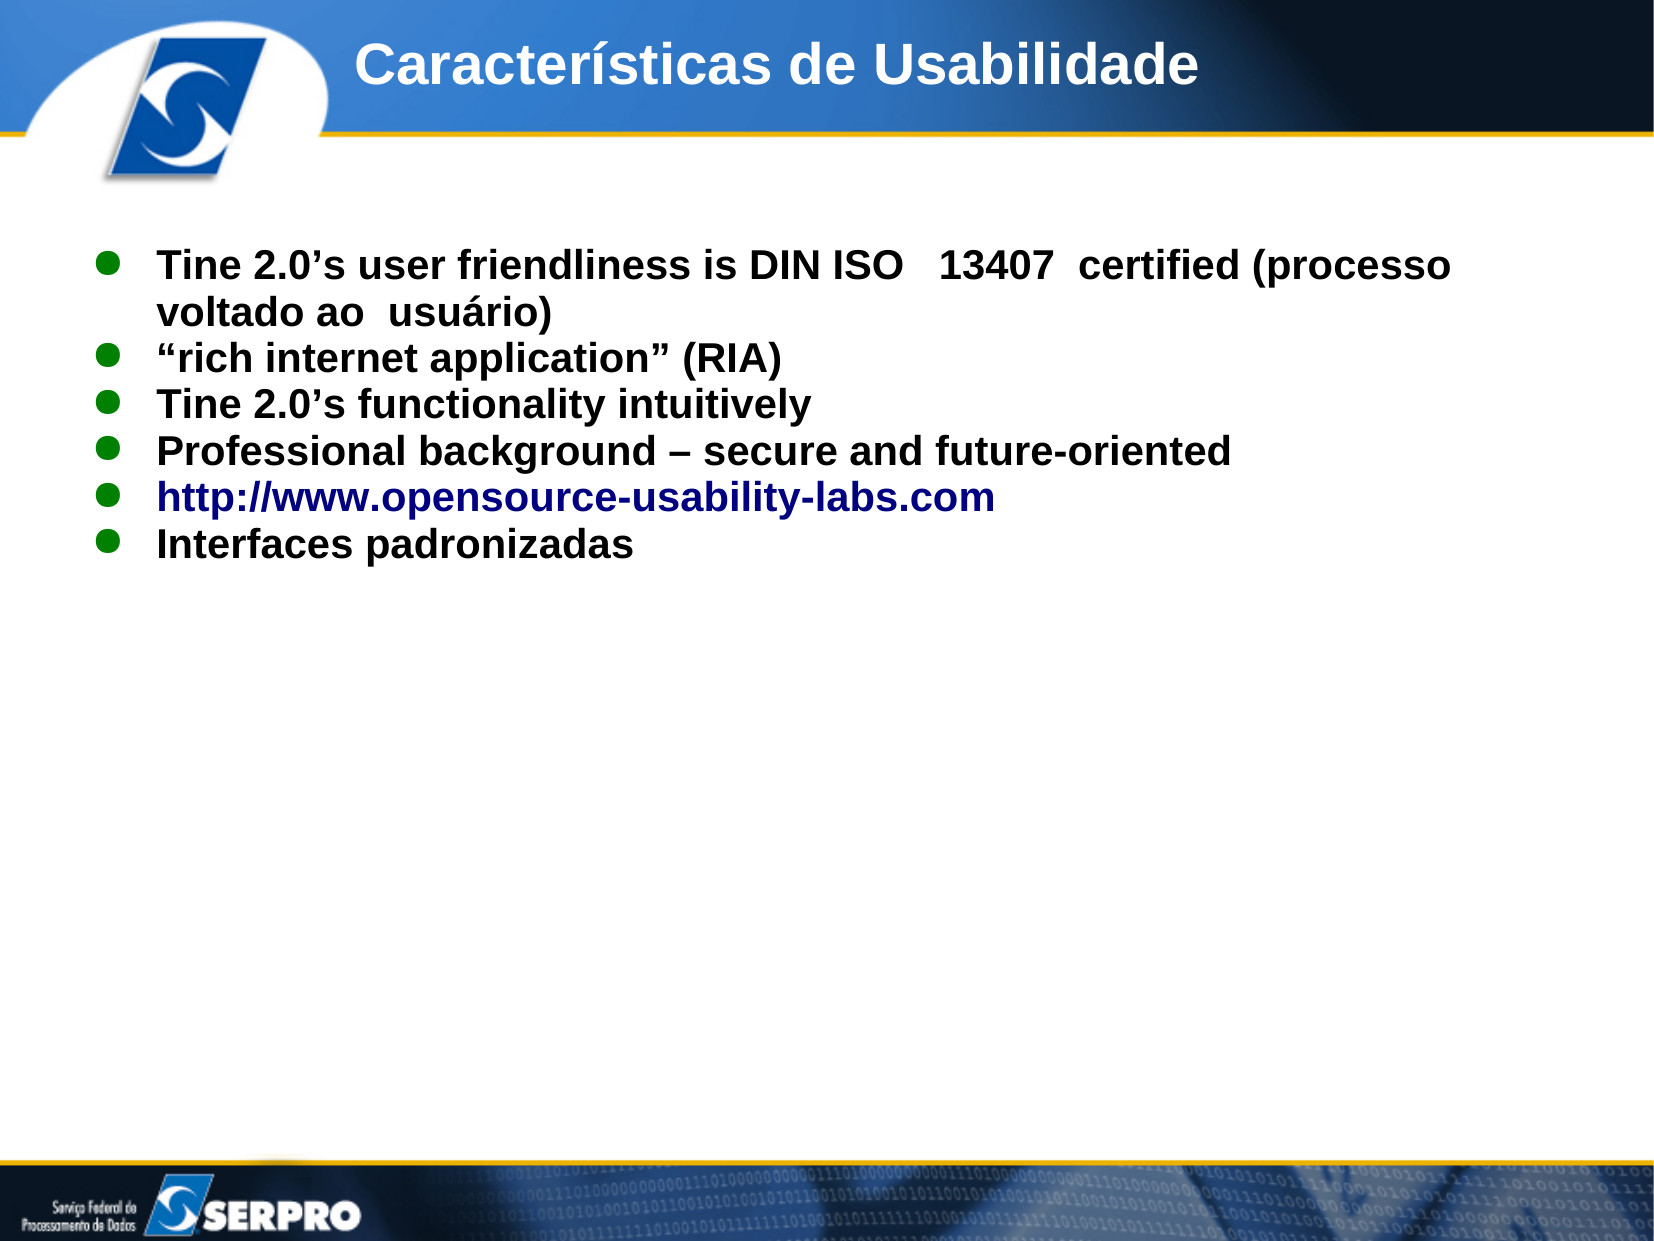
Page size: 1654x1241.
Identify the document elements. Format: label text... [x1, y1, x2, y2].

text_box Tine 2.0’s user friendliness is DIN ISO 13407 certified (processo voltado ao usuário) “rich internet application” (RIA) Tine 2.0’s functionality intuitively Professional background – secure and future-oriented http://www.opensource-usability-labs.com Interfaces padronizadas [59, 234, 1506, 916]
title Características de Usabilidade [354, 29, 1596, 99]
picture [0, 0, 1654, 1241]
